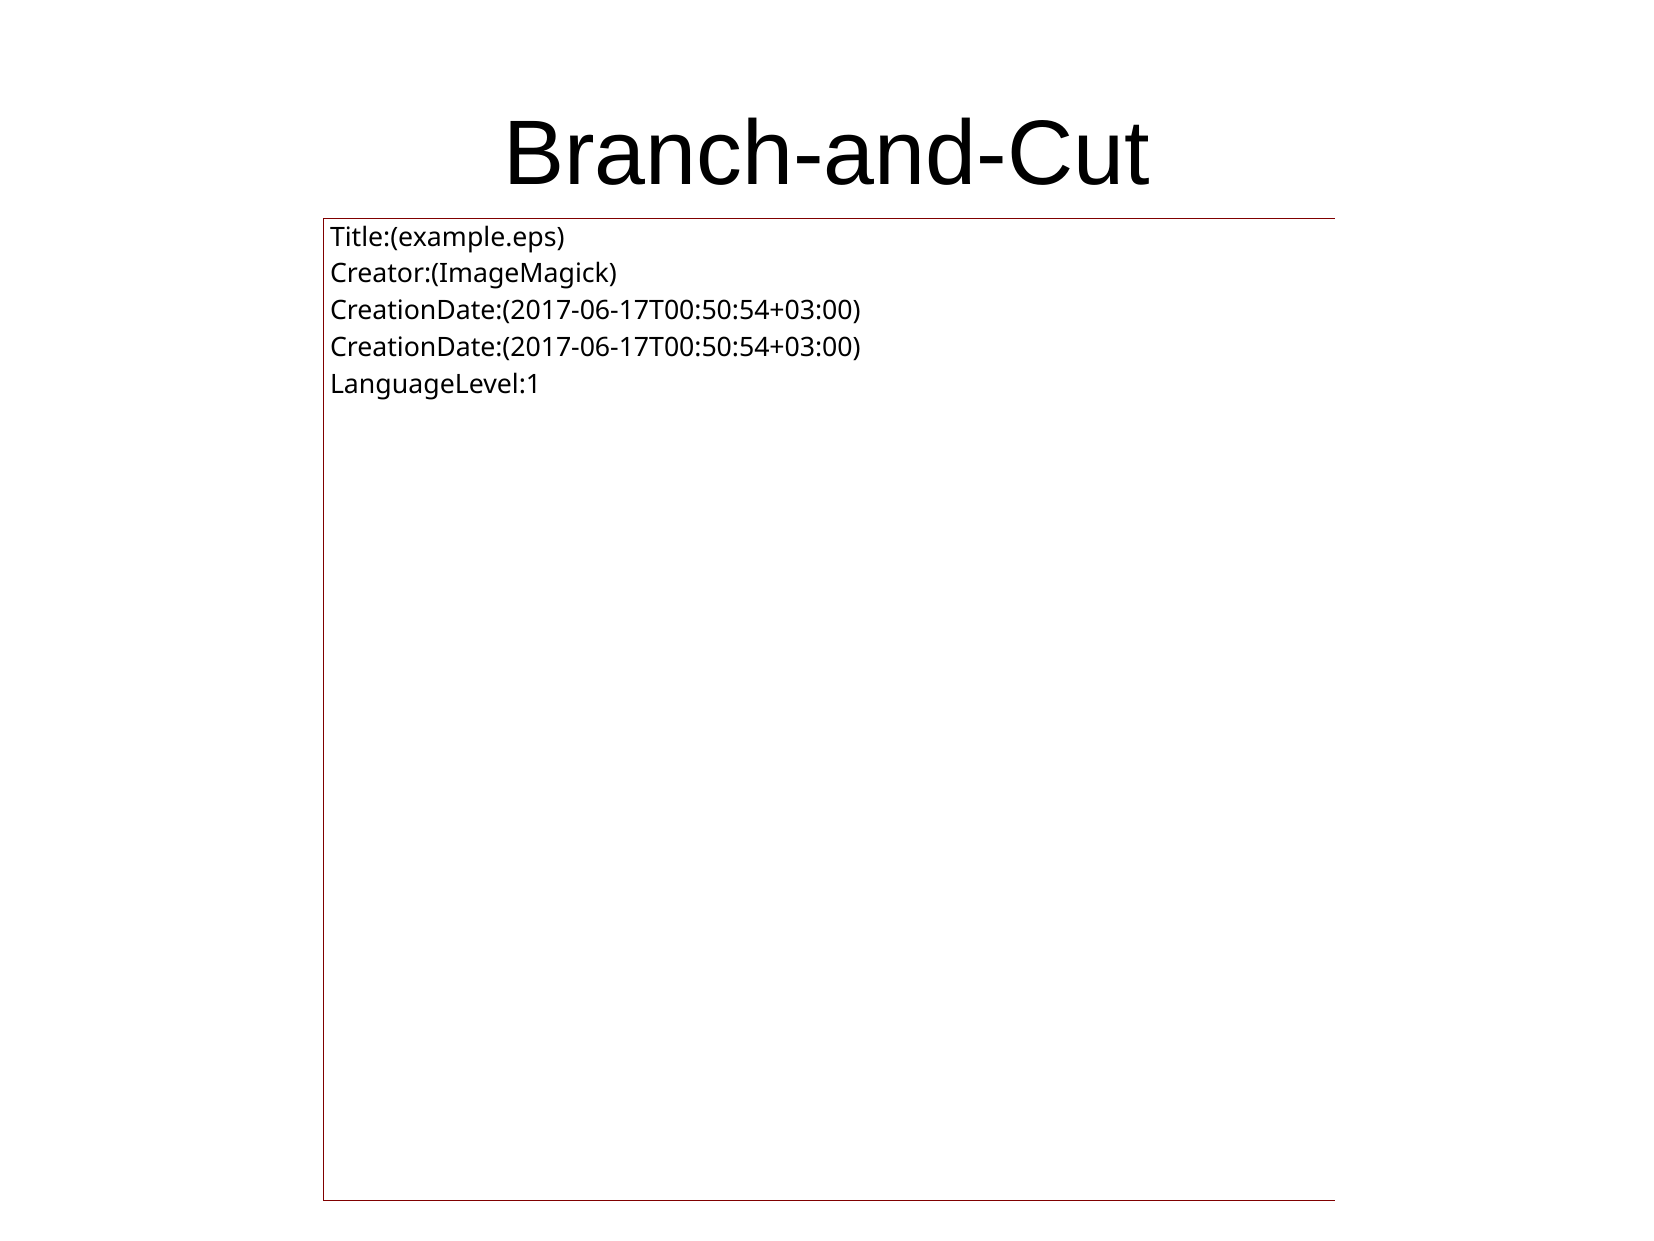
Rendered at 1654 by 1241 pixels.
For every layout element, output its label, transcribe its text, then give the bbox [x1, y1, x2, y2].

picture [321, 216, 1336, 1201]
title Branch-and-Cut [82, 49, 1571, 257]
